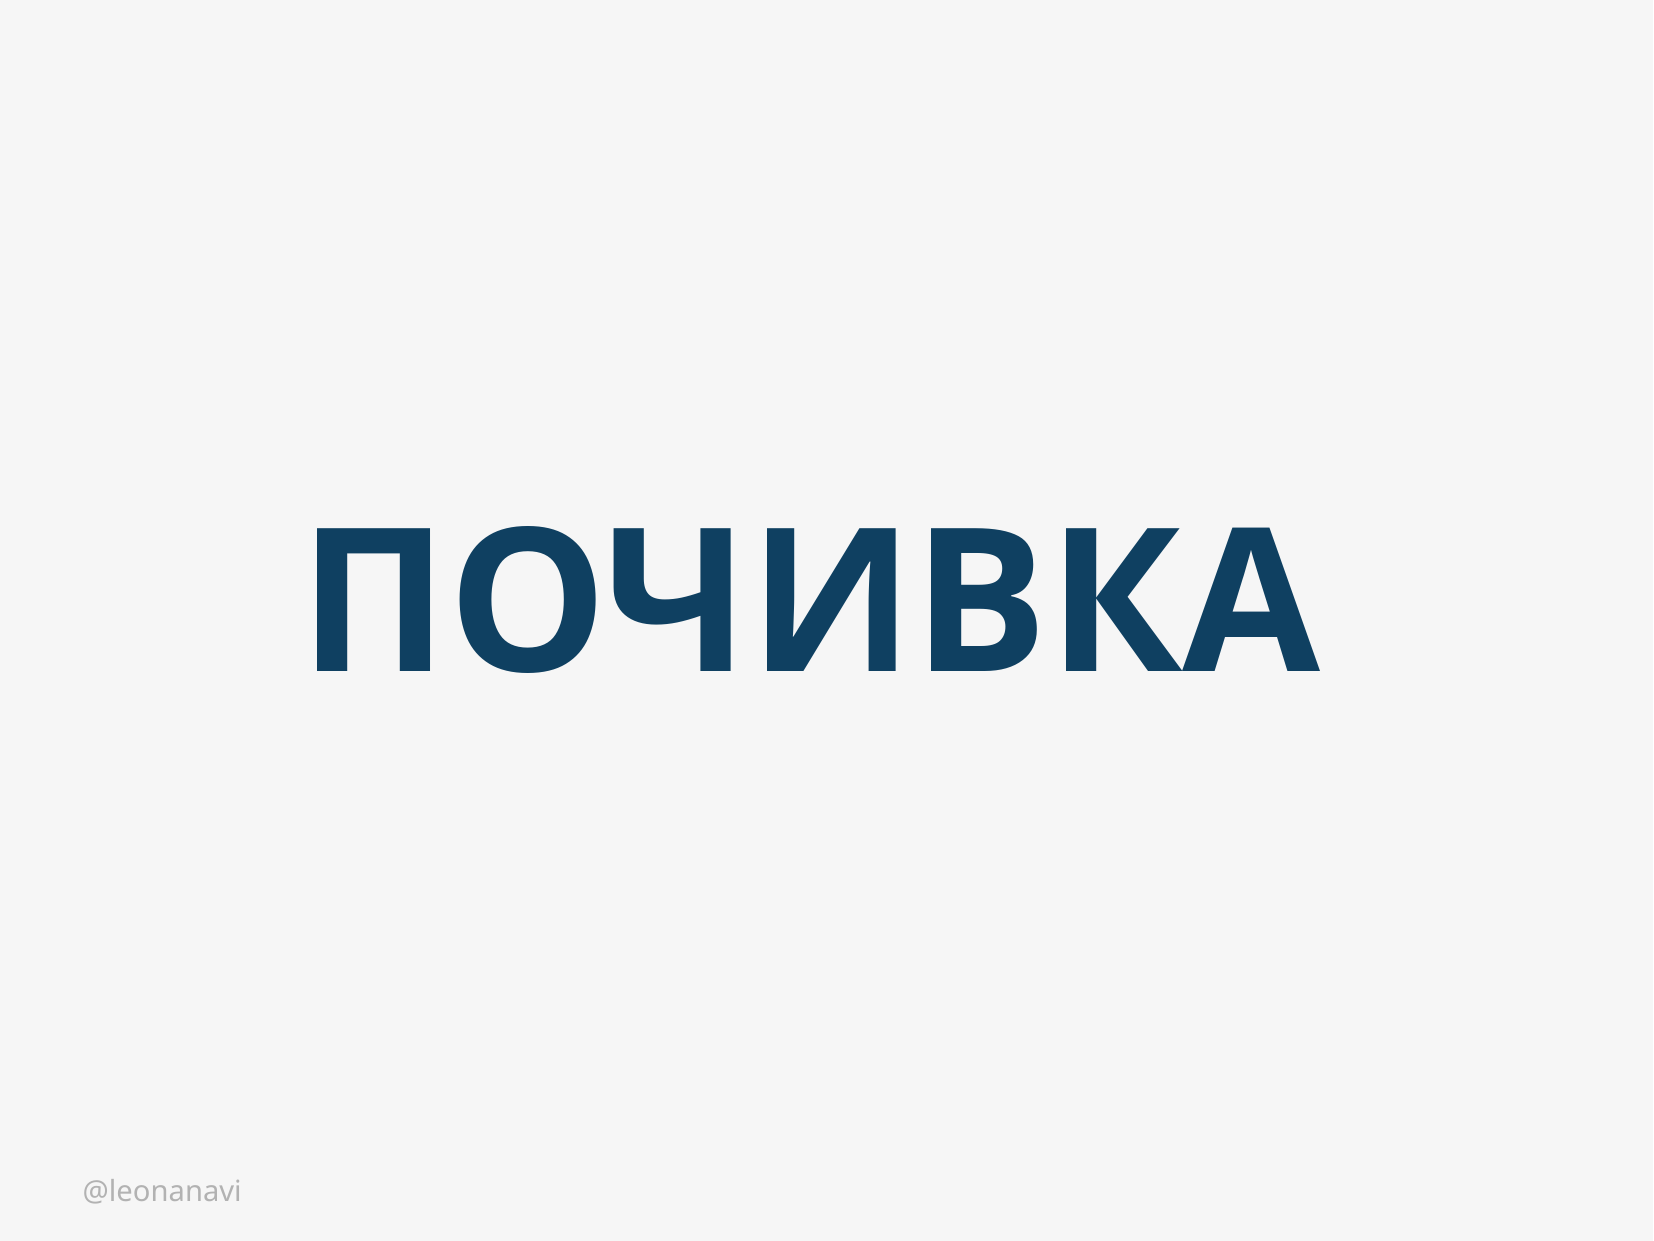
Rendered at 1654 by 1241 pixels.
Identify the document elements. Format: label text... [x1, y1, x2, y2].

title ПОЧИВКА [66, 243, 1555, 943]
